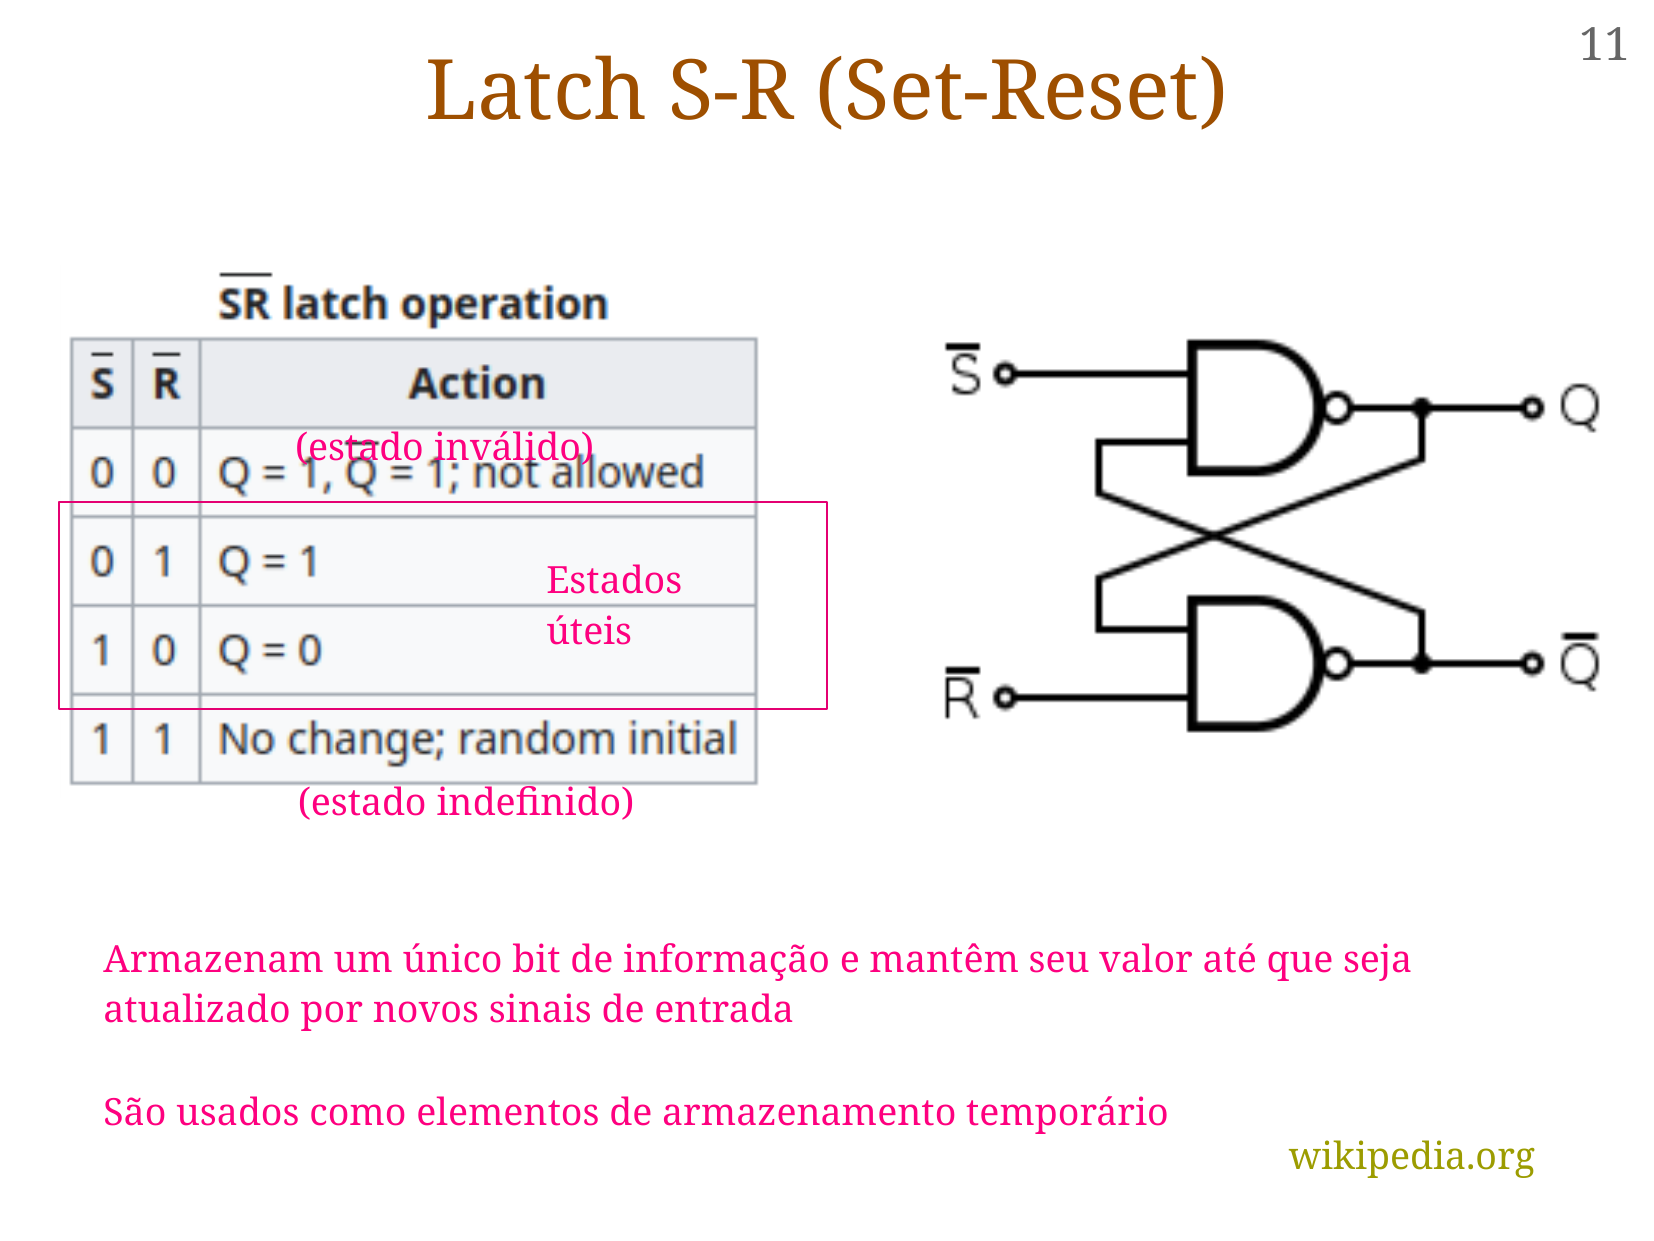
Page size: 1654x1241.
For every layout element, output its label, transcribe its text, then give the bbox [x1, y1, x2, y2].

picture [59, 710, 780, 798]
title Latch S-R (Set-Reset) [59, 29, 1595, 148]
text_box (estado indefinido) [283, 767, 650, 834]
picture [60, 503, 780, 708]
text_box Estados úteis [531, 546, 783, 664]
picture [59, 265, 780, 501]
picture [930, 324, 1610, 750]
text_box (estado inválido) [280, 413, 709, 480]
text_box Armazenam um único bit de informação e mantêm seu valor até que seja atualizado por novos sinais de entrada São usados como elementos de armazenamento temporário [88, 924, 1521, 1144]
text_box wikipedia.org [1274, 1122, 1551, 1188]
